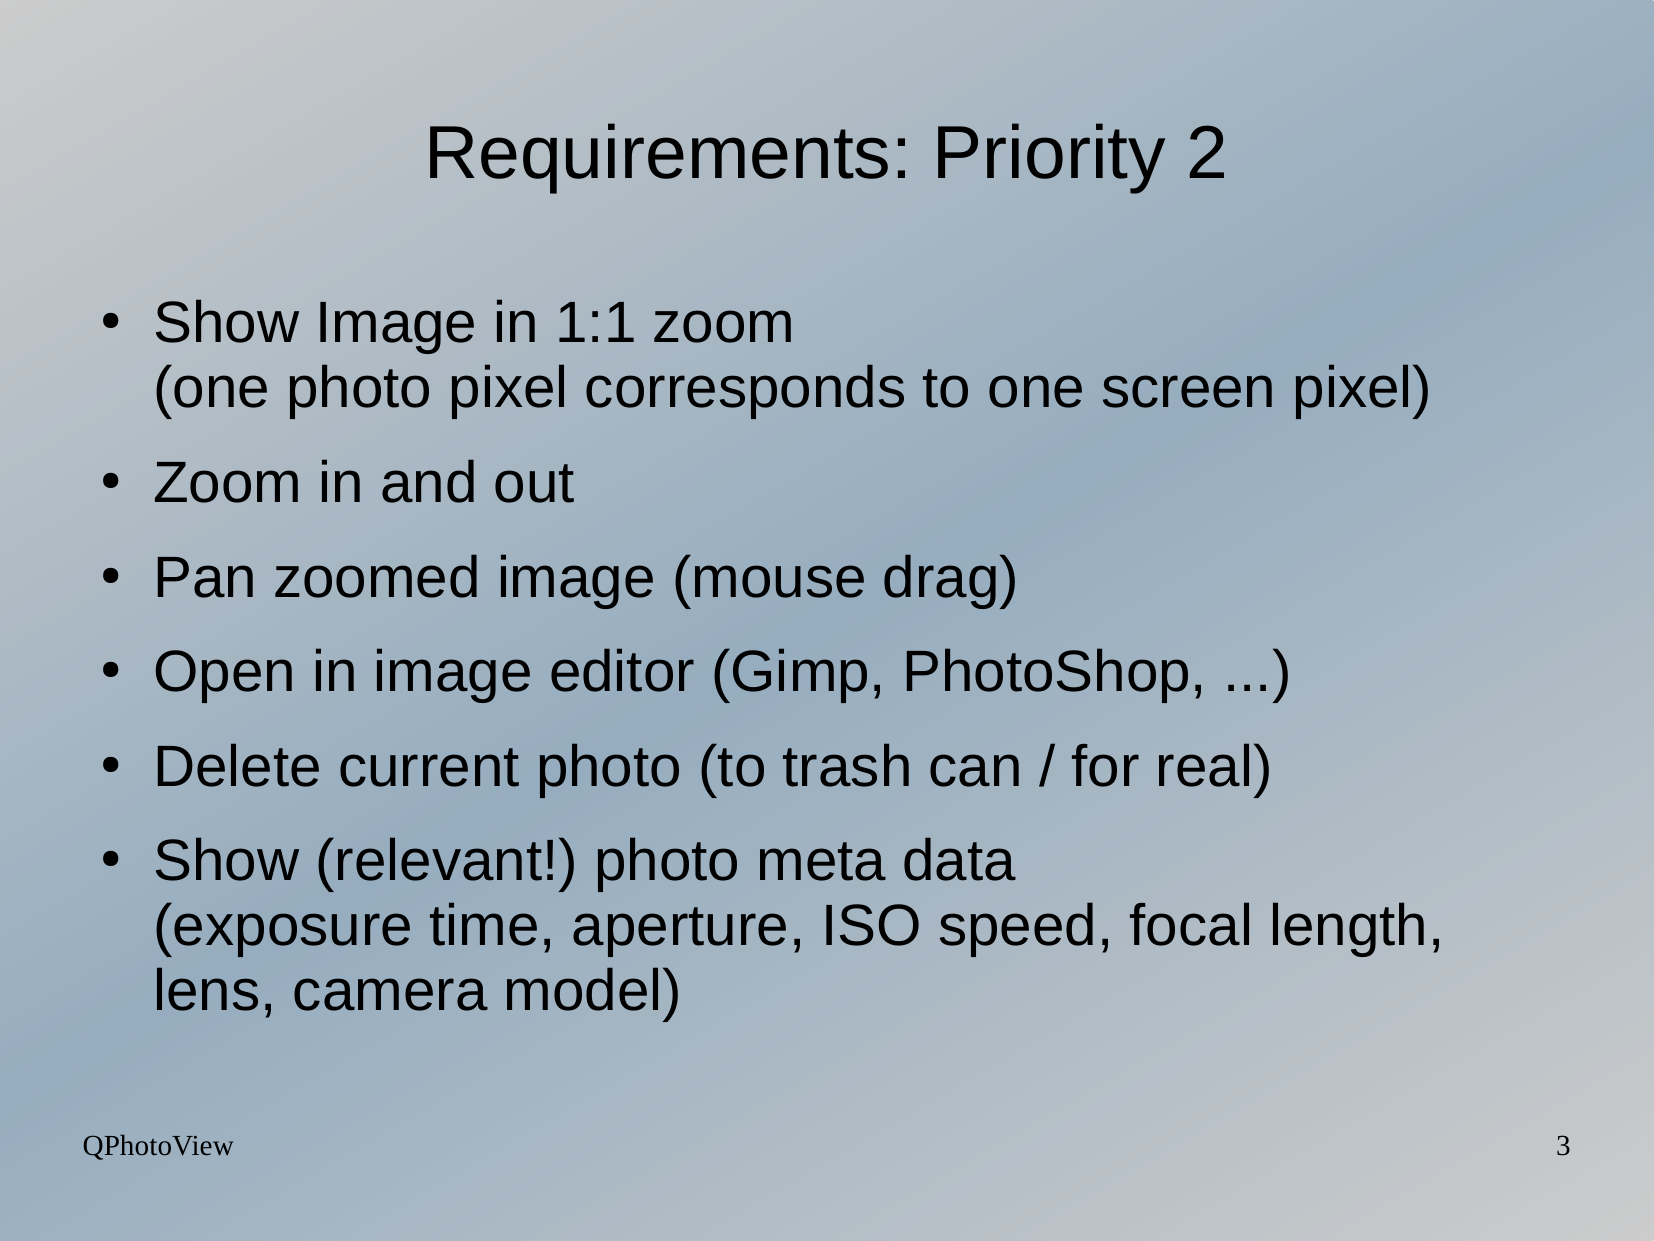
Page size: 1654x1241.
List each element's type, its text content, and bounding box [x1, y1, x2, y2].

title Requirements: Priority 2 [82, 49, 1571, 257]
list Show Image in 1:1 zoom (one photo pixel corresponds to one screen pixel) Zoom in and out Pan zoomed image (mouse drag) Open in image editor (Gimp, PhotoShop, ...) Delete current photo (to trash can / for real) Show (relevant!) photo meta data (exposure time, aperture, ISO speed, focal length, lens, camera model) [82, 290, 1571, 1109]
